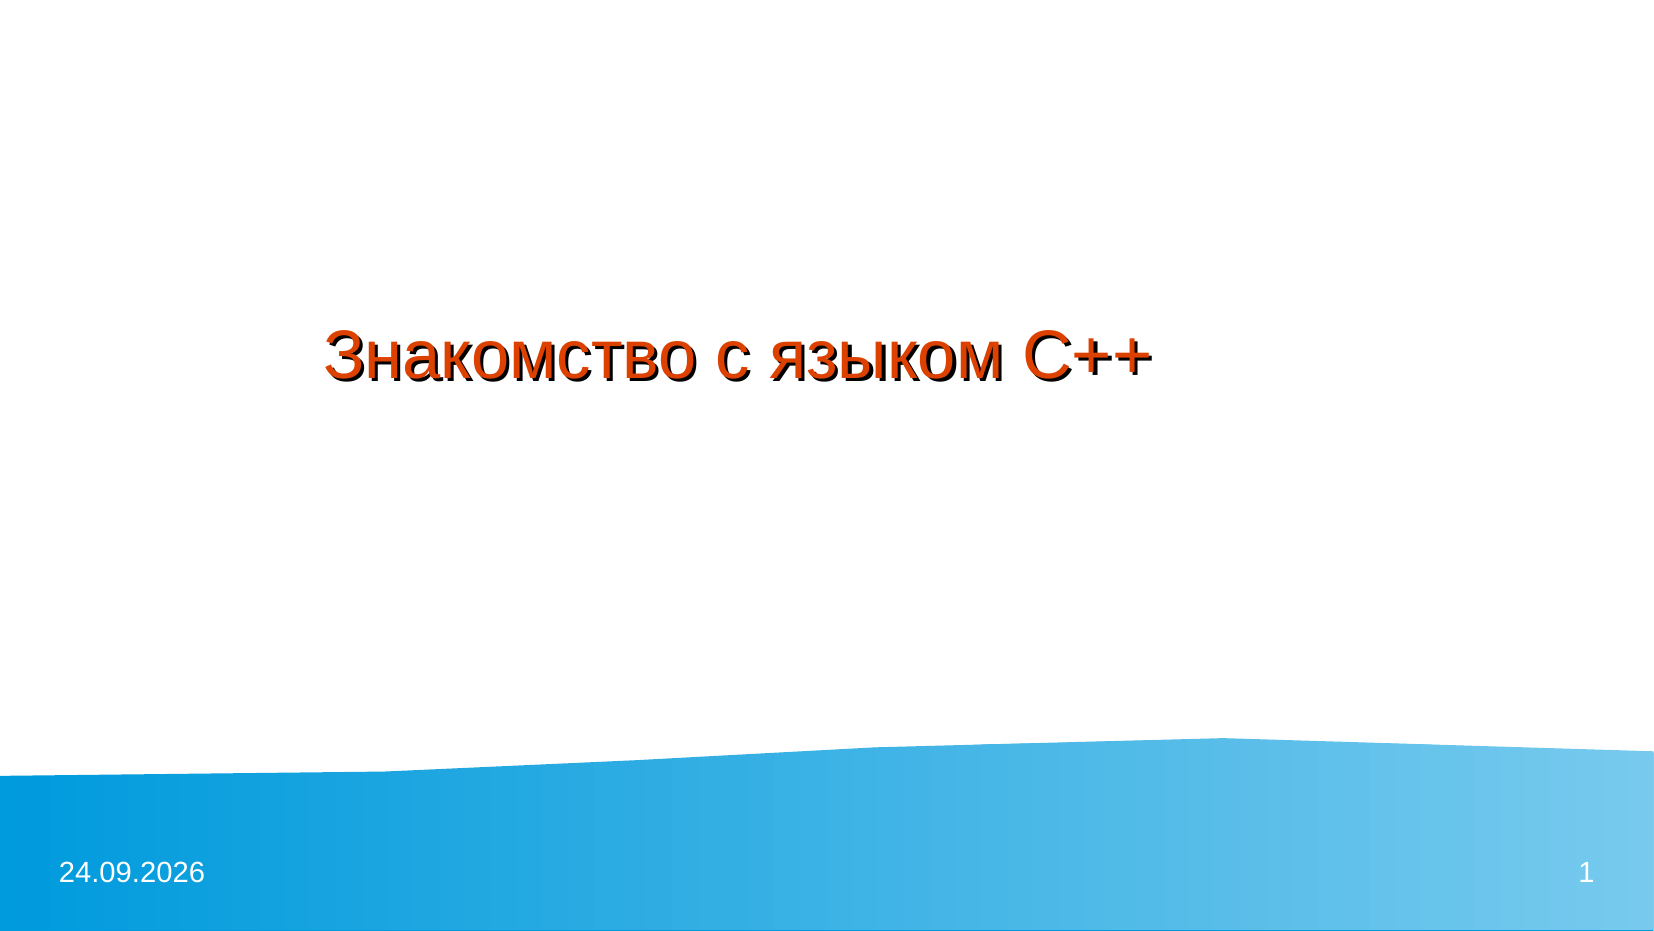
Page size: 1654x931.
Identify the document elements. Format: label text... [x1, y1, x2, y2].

title Знакомство с языком С++ [0, 265, 1477, 443]
